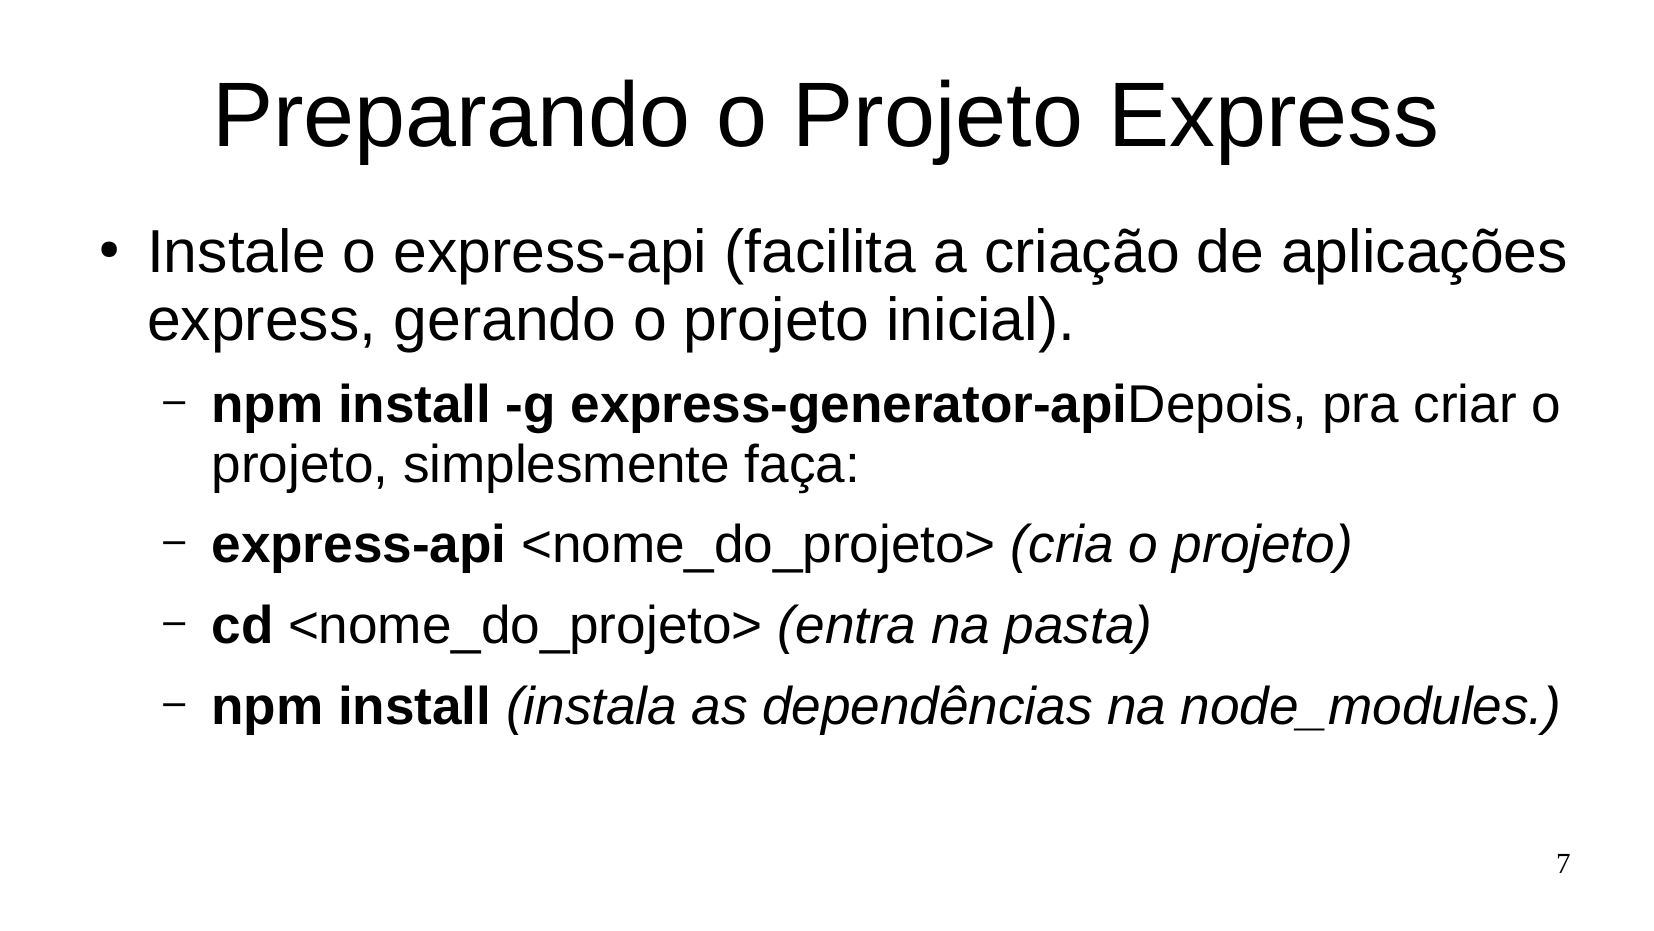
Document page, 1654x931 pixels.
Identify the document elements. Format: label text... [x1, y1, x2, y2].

list Instale o express-api (facilita a criação de aplicações express, gerando o projeto inicial). npm install -g express-generator-apiDepois, pra criar o projeto, simplesmente faça: express-api <nome_do_projeto> (cria o projeto) cd <nome_do_projeto> (entra na pasta) npm install (instala as dependências na node_modules.) [82, 217, 1571, 758]
title Preparando o Projeto Express [82, 37, 1571, 193]
